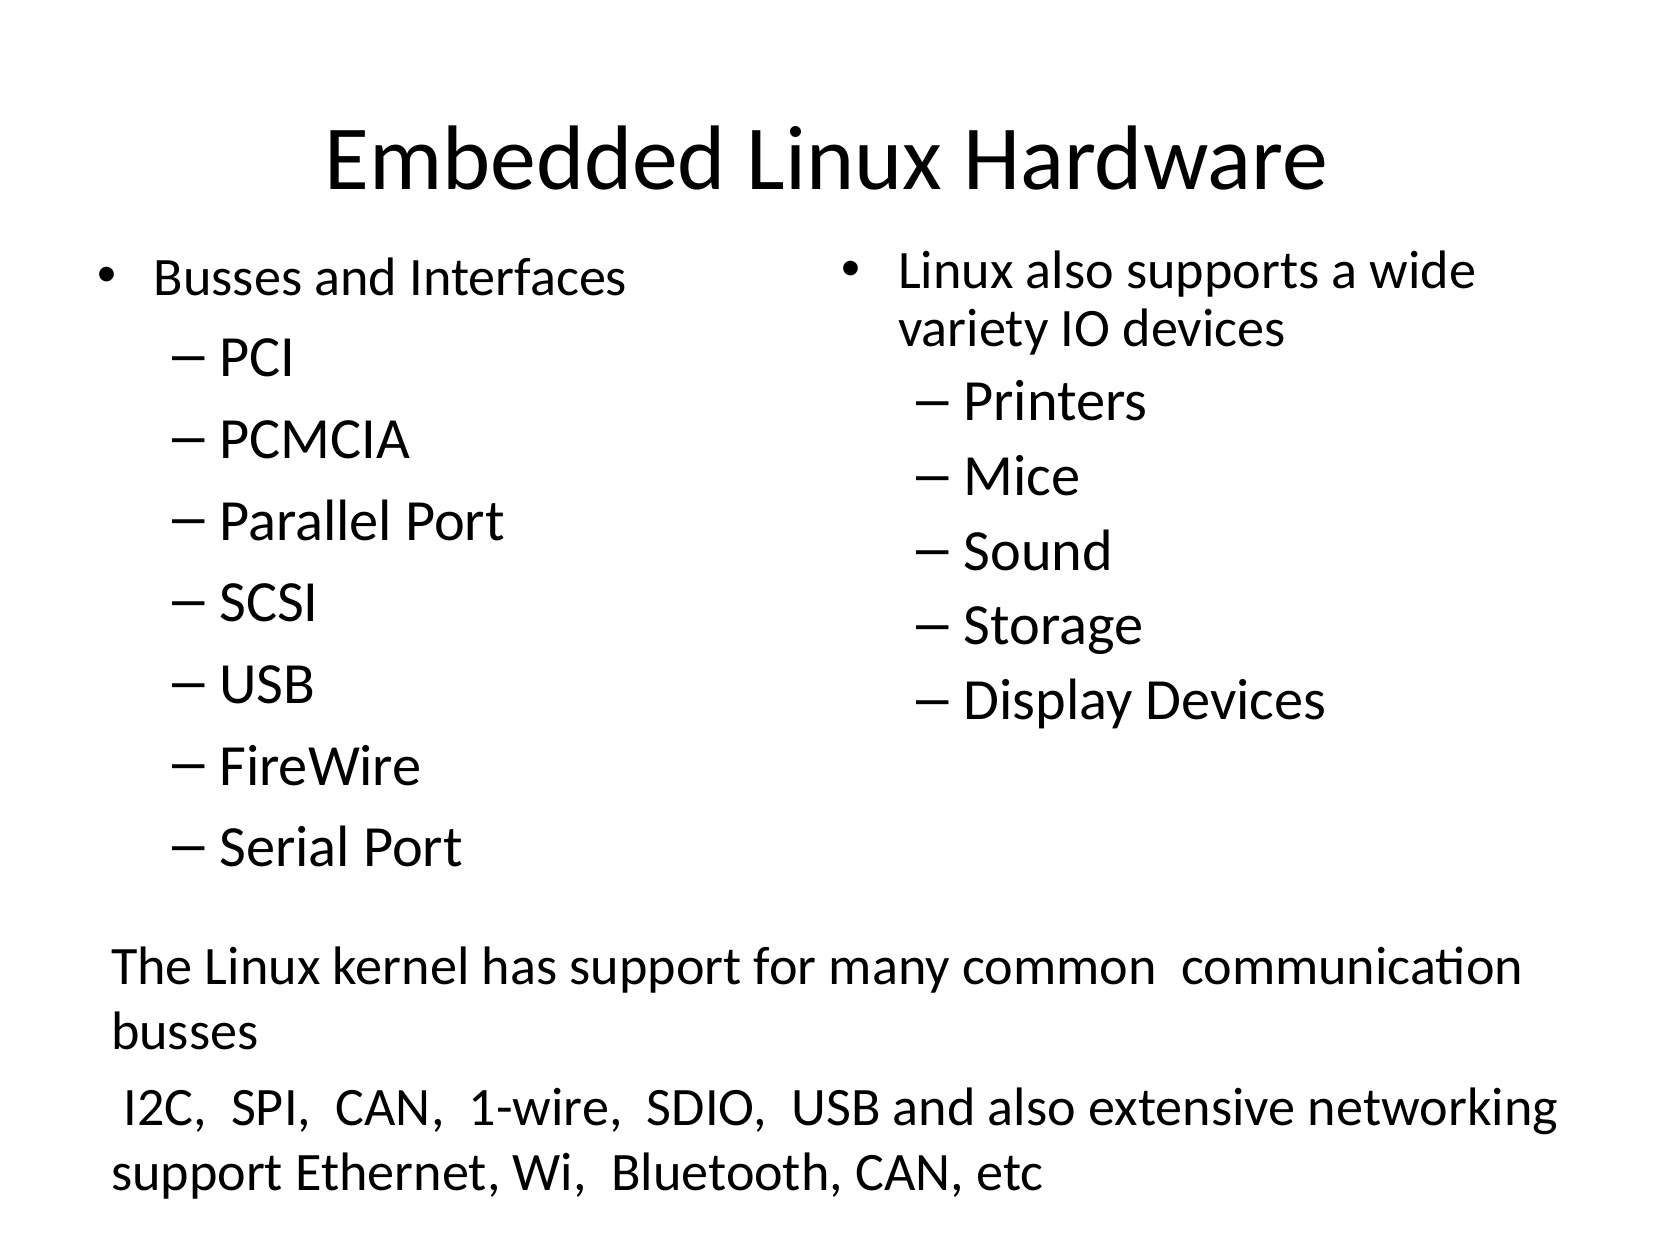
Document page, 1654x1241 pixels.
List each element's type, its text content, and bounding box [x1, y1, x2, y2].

title Embedded Linux Hardware [82, 49, 1571, 257]
text_box The Linux kernel has support for many common communication busses I2C, SPI, CAN, 1-wire, SDIO, USB and also extensive networking support Ethernet, Wi, Bluetooth, CAN, etc [96, 923, 1640, 1209]
list Linux also supports a wide variety IO devices Printers Mice Sound Storage Display Devices [826, 234, 1557, 923]
list Busses and Interfaces PCI PCMCIA Parallel Port SCSI USB FireWire Serial Port [82, 234, 813, 1053]
